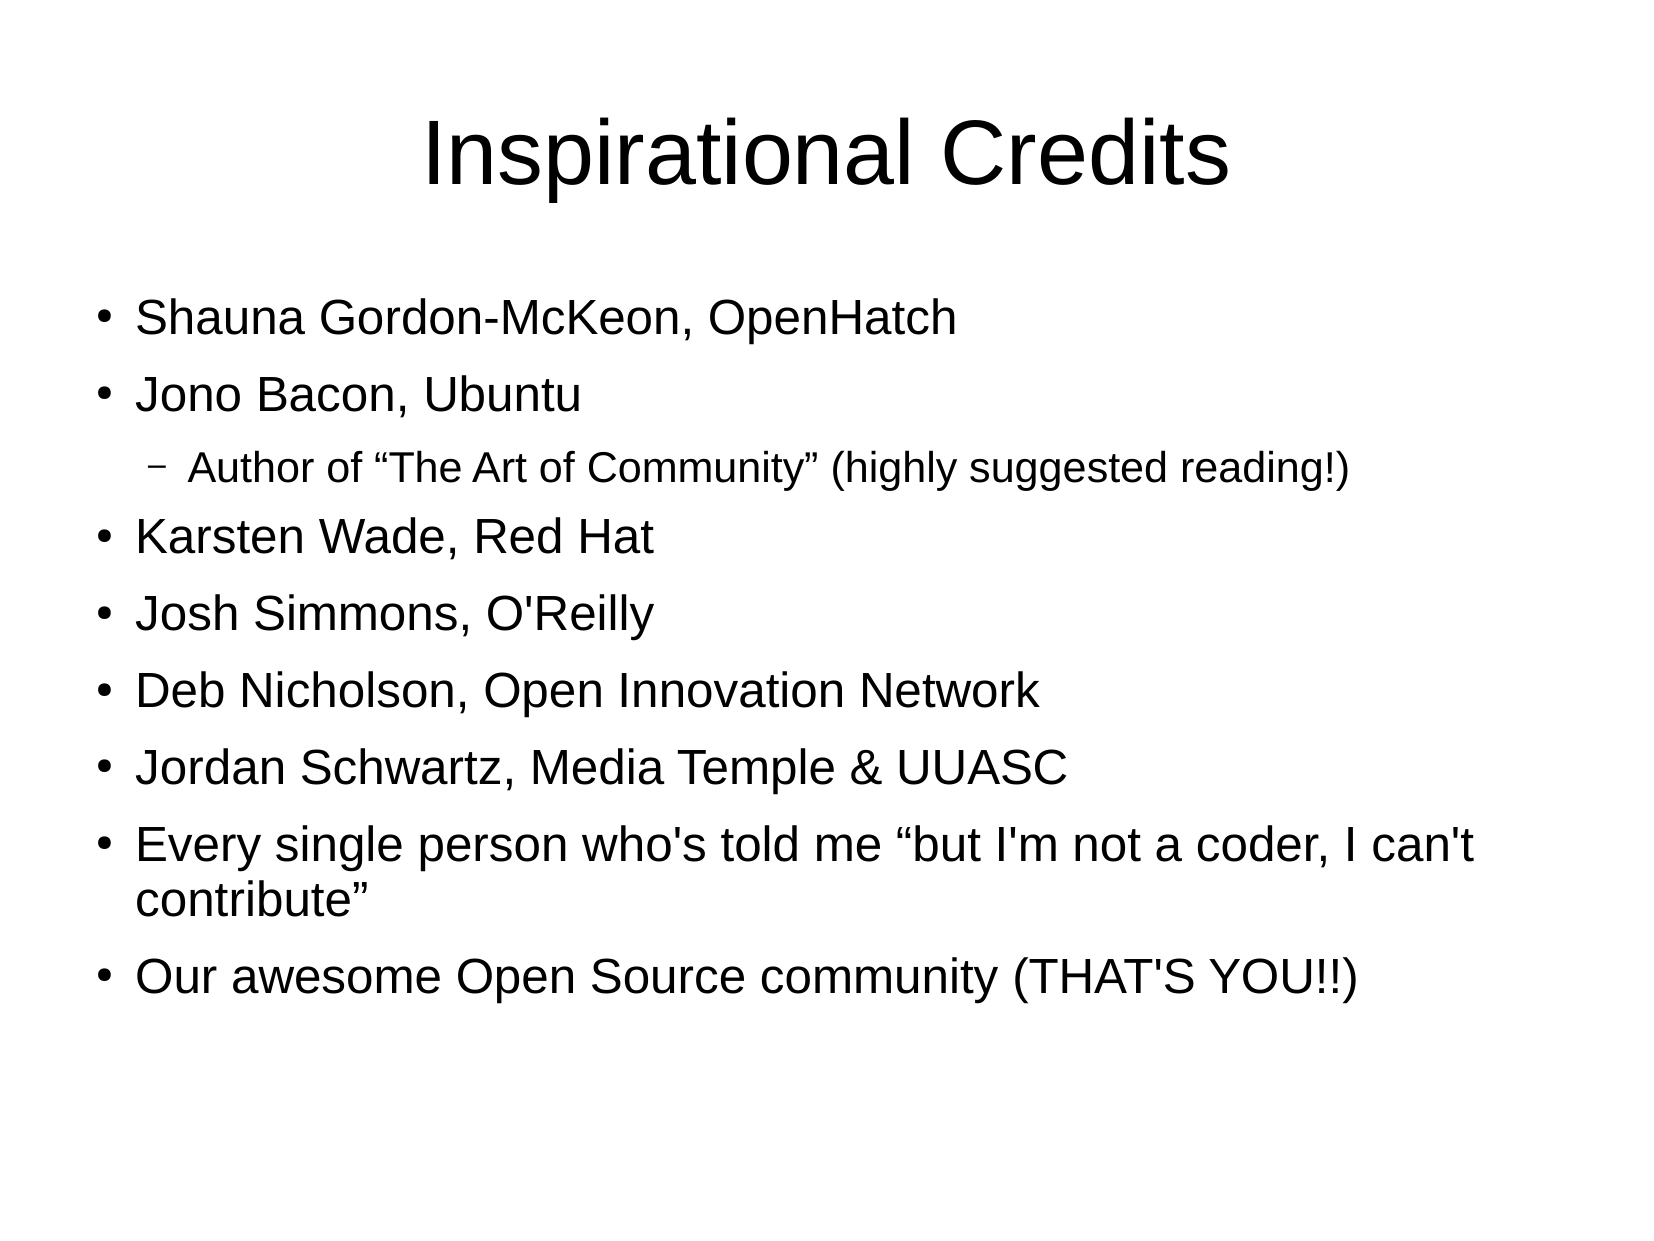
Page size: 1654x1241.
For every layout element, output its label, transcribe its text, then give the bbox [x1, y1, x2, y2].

title Inspirational Credits [82, 49, 1571, 257]
list Shauna Gordon-McKeon, OpenHatch Jono Bacon, Ubuntu Author of “The Art of Community” (highly suggested reading!) Karsten Wade, Red Hat Josh Simmons, O'Reilly Deb Nicholson, Open Innovation Network Jordan Schwartz, Media Temple & UUASC Every single person who's told me “but I'm not a coder, I can't contribute” Our awesome Open Source community (THAT'S YOU!!) [82, 290, 1571, 1010]
